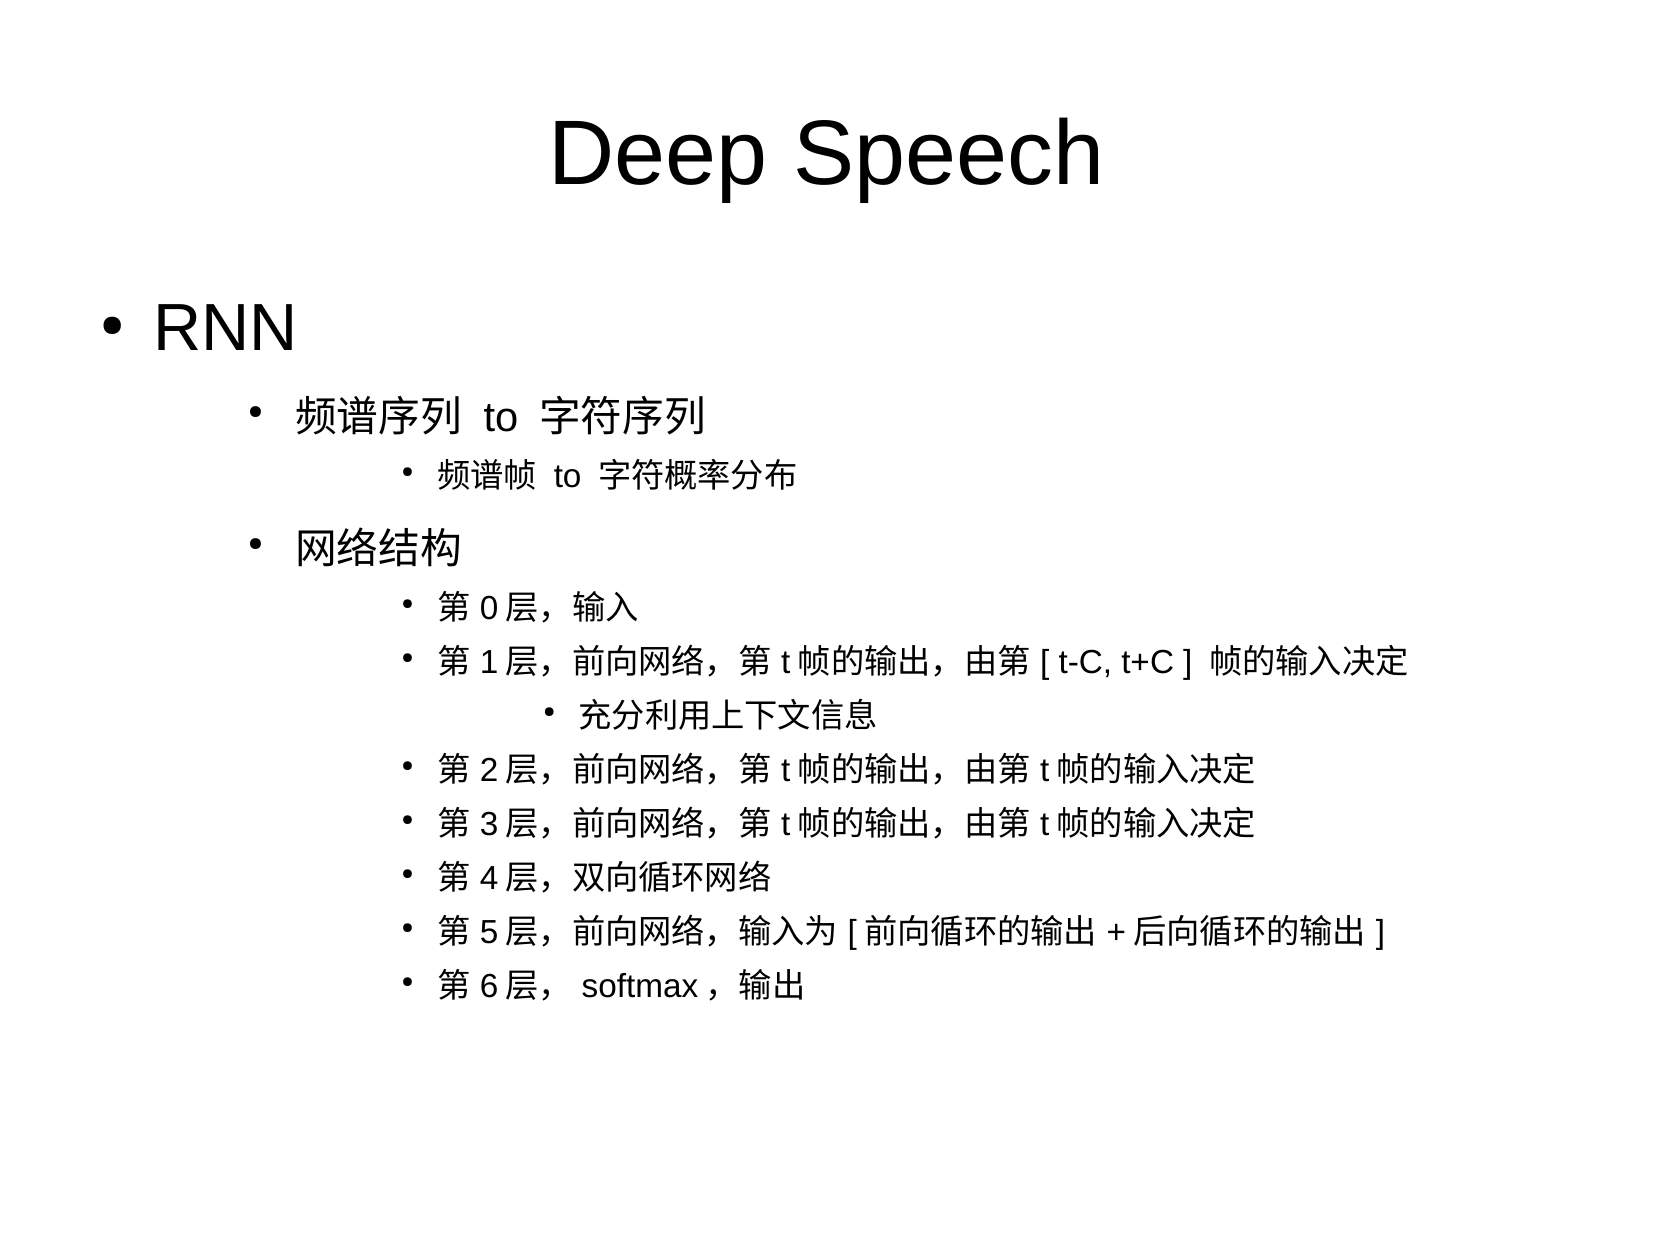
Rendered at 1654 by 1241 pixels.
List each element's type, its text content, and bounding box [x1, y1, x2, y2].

list RNN 频谱序列 to 字符序列 频谱帧 to 字符概率分布 网络结构 第0层，输入 第1层，前向网络，第t帧的输出，由第[ t-C, t+C ] 帧的输入决定 充分利用上下文信息 第2层，前向网络，第t帧的输出，由第t帧的输入决定 第3层，前向网络，第t帧的输出，由第t帧的输入决定 第4层，双向循环网络 第5层，前向网络，输入为[前向循环的输出+后向循环的输出] 第6层，softmax，输出 [82, 290, 1571, 1126]
title Deep Speech [82, 49, 1571, 257]
